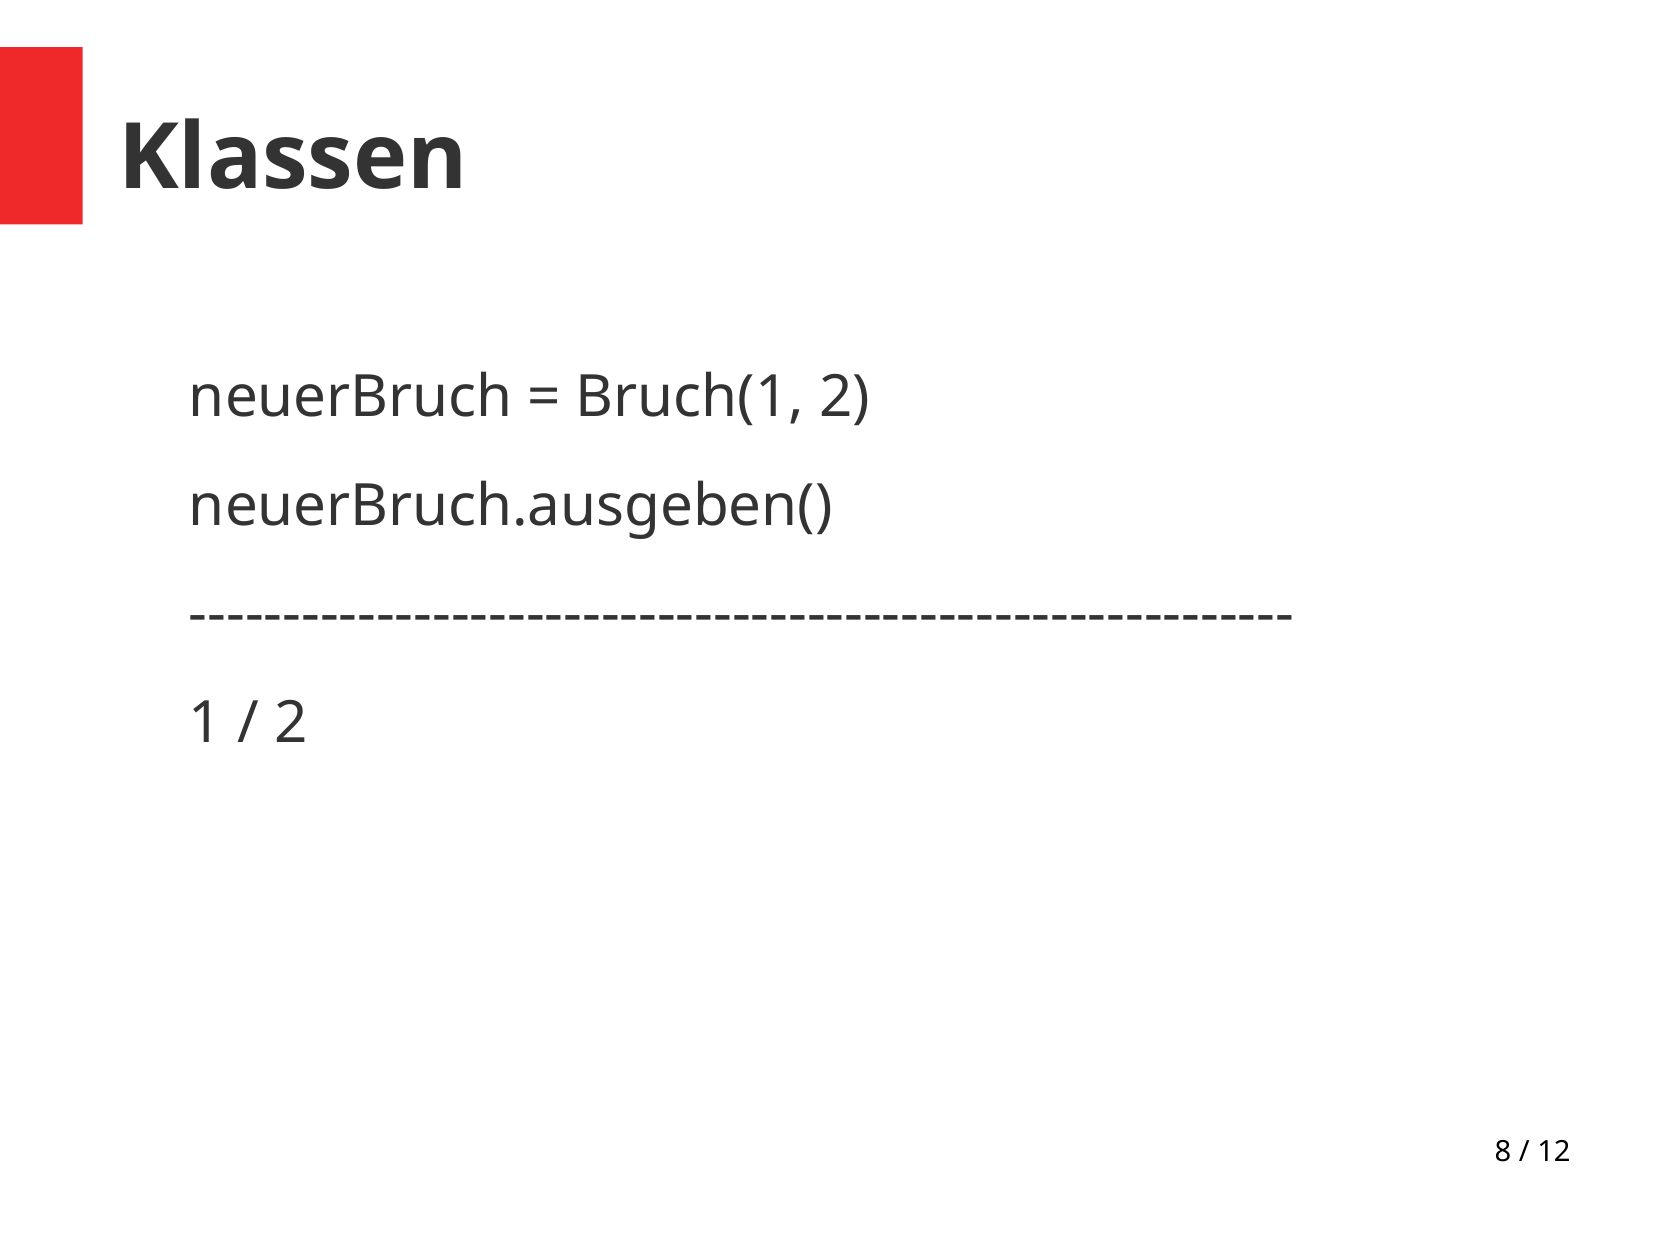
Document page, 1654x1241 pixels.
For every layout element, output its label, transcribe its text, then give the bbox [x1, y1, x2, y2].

title Klassen [118, 49, 1571, 257]
list neuerBruch = Bruch(1, 2) neuerBruch.ausgeben() ----------------------------------------------------------- 1 / 2 [118, 354, 1536, 1074]
